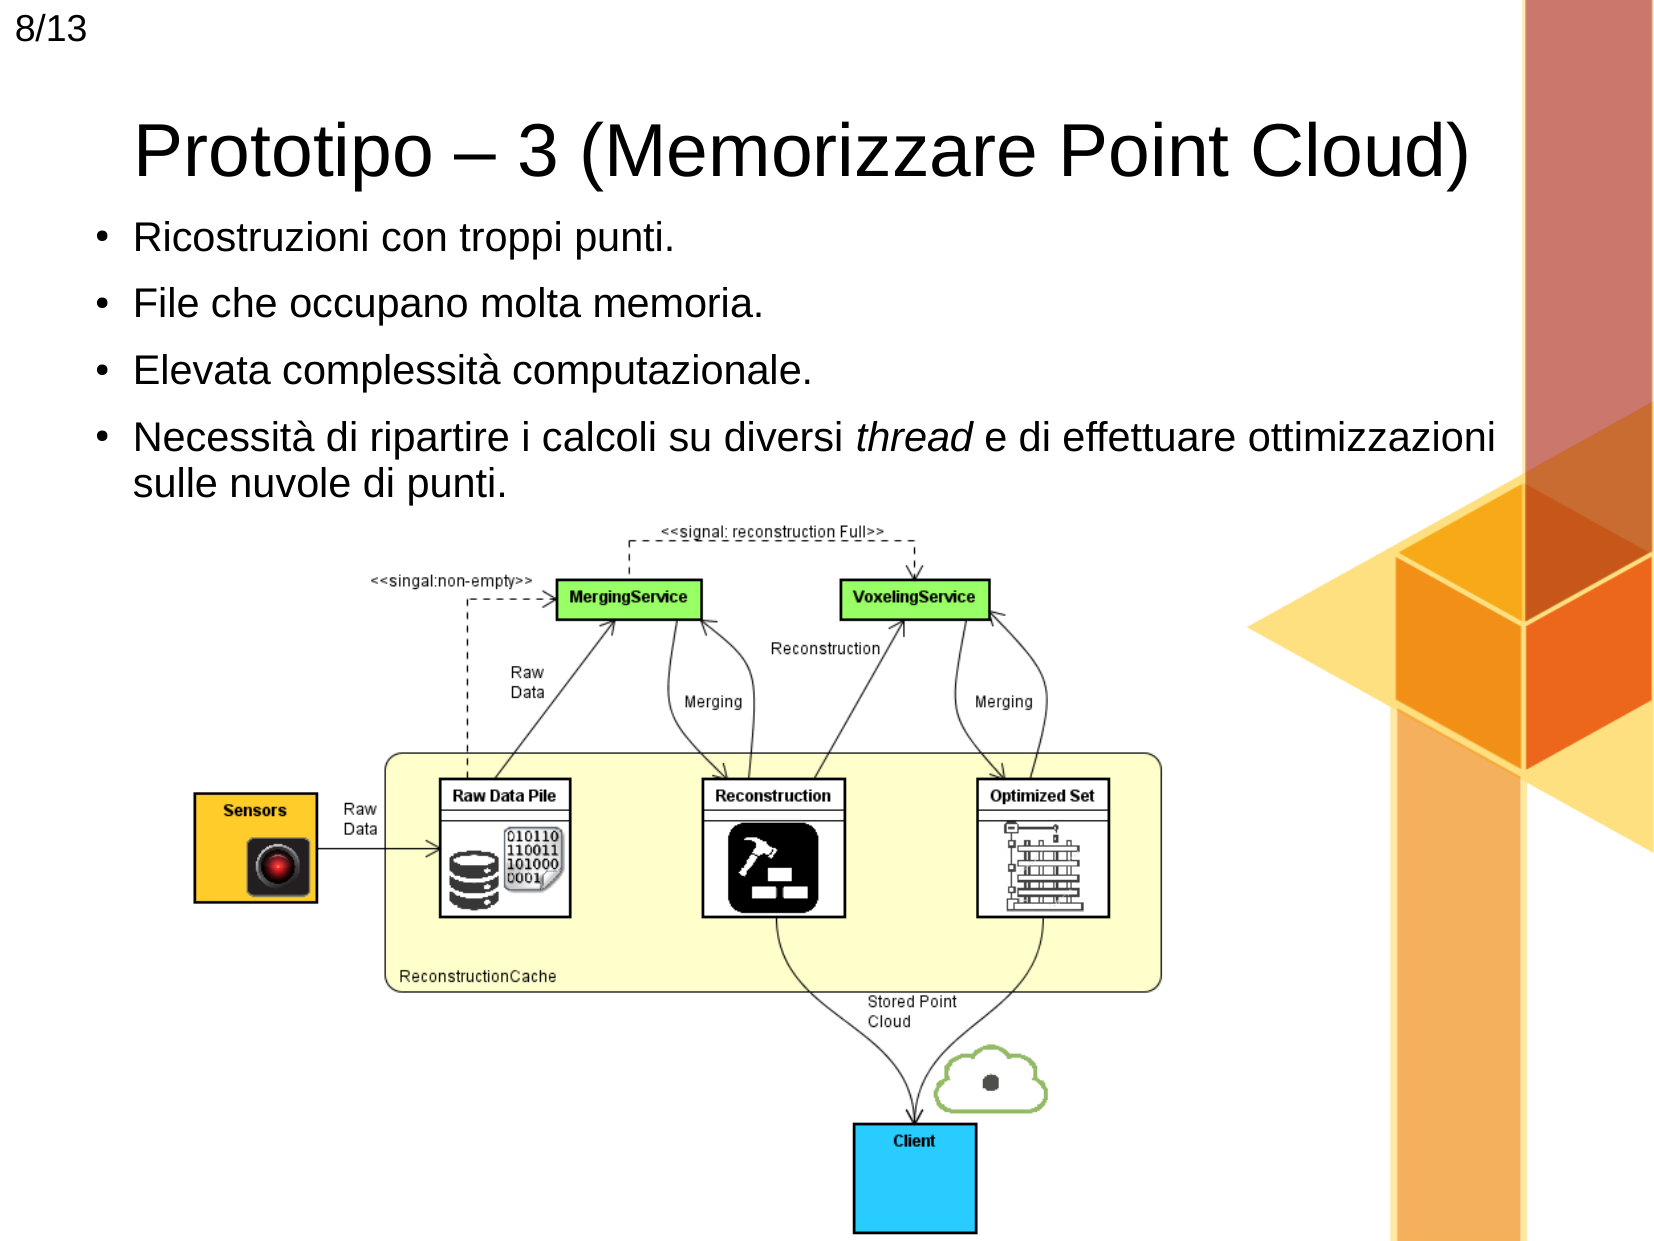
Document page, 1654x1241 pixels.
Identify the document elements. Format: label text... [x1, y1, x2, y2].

title Prototipo – 3 (Memorizzare Point Cloud) [59, 47, 1548, 255]
text_box 8/13 [0, 0, 119, 99]
list Ricostruzioni con troppi punti. File che occupano molta memoria. Elevata complessità computazionale. Necessità di ripartire i calcoli su diversi thread e di effettuare ottimizzazioni sulle nuvole di punti. [82, 213, 1571, 508]
picture [0, 0, 1654, 1241]
